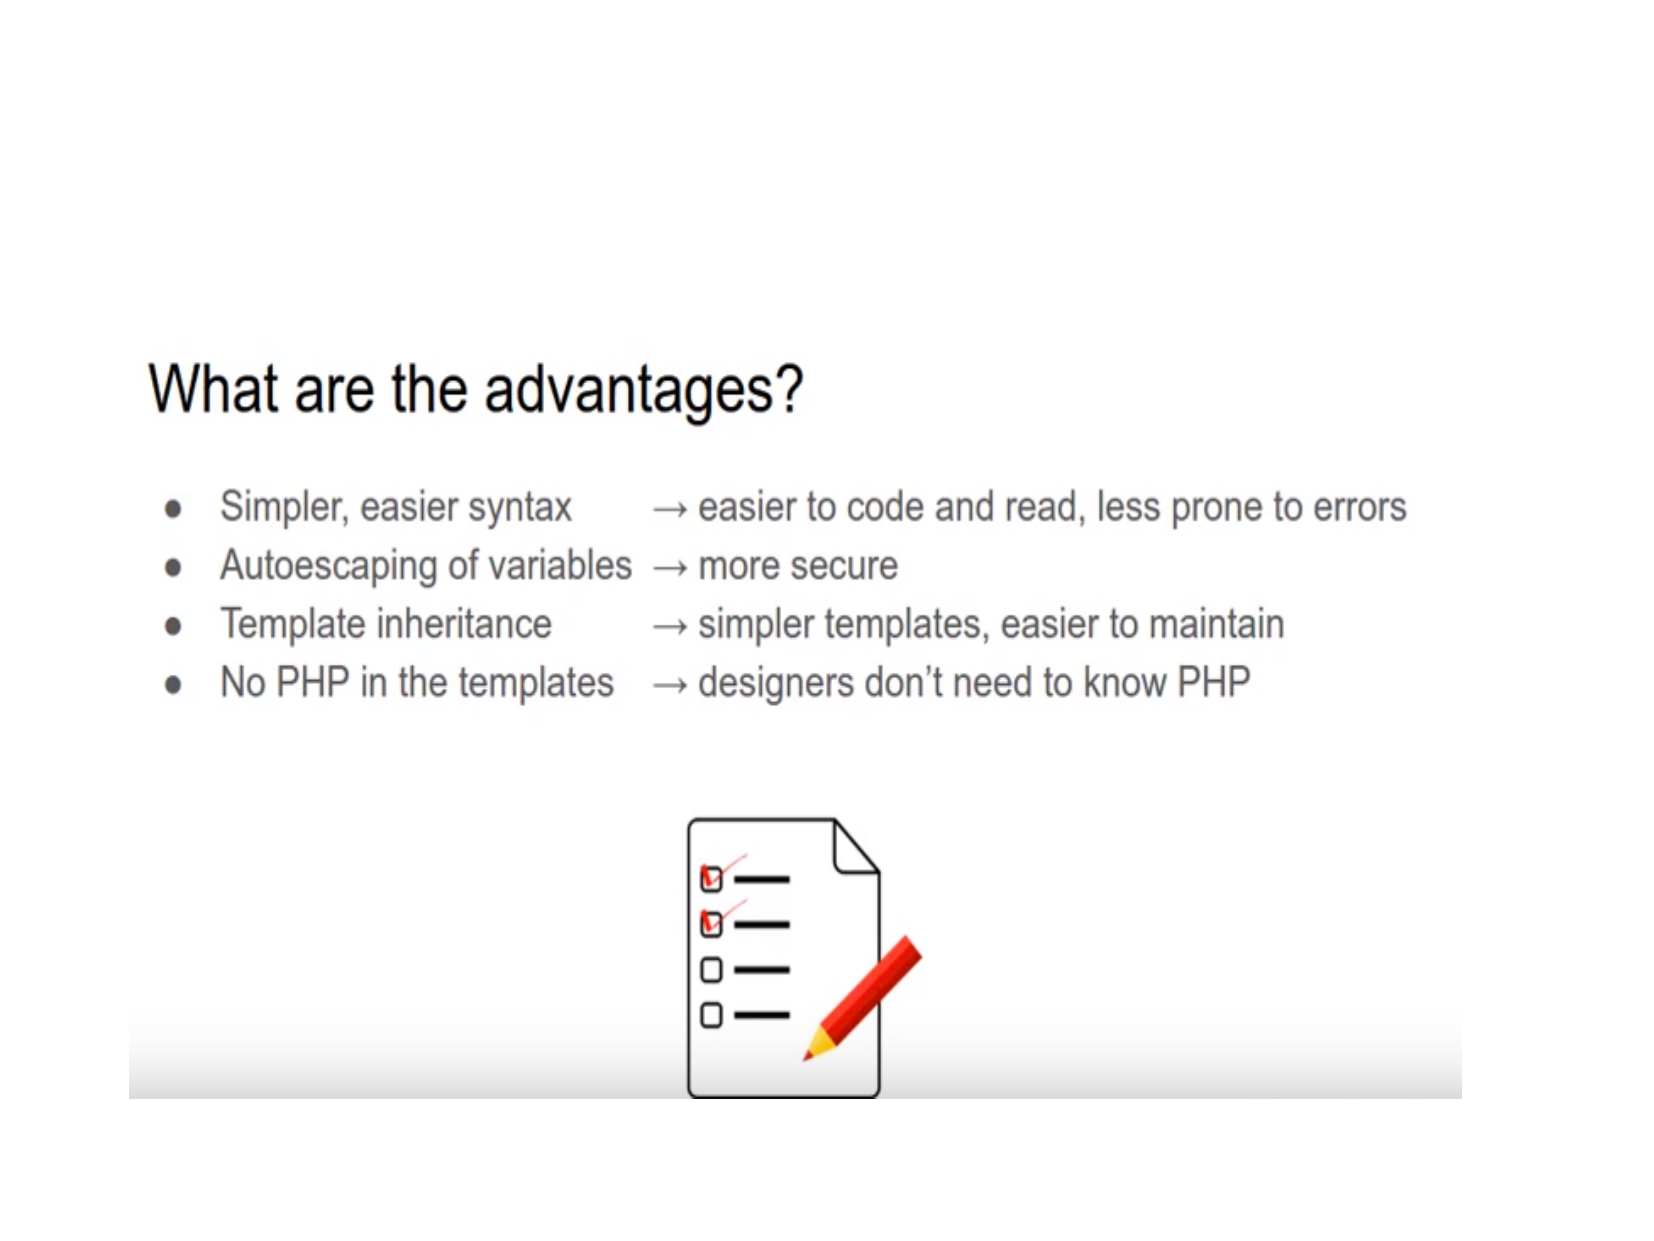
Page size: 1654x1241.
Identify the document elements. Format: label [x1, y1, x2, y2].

picture [129, 329, 1462, 1099]
